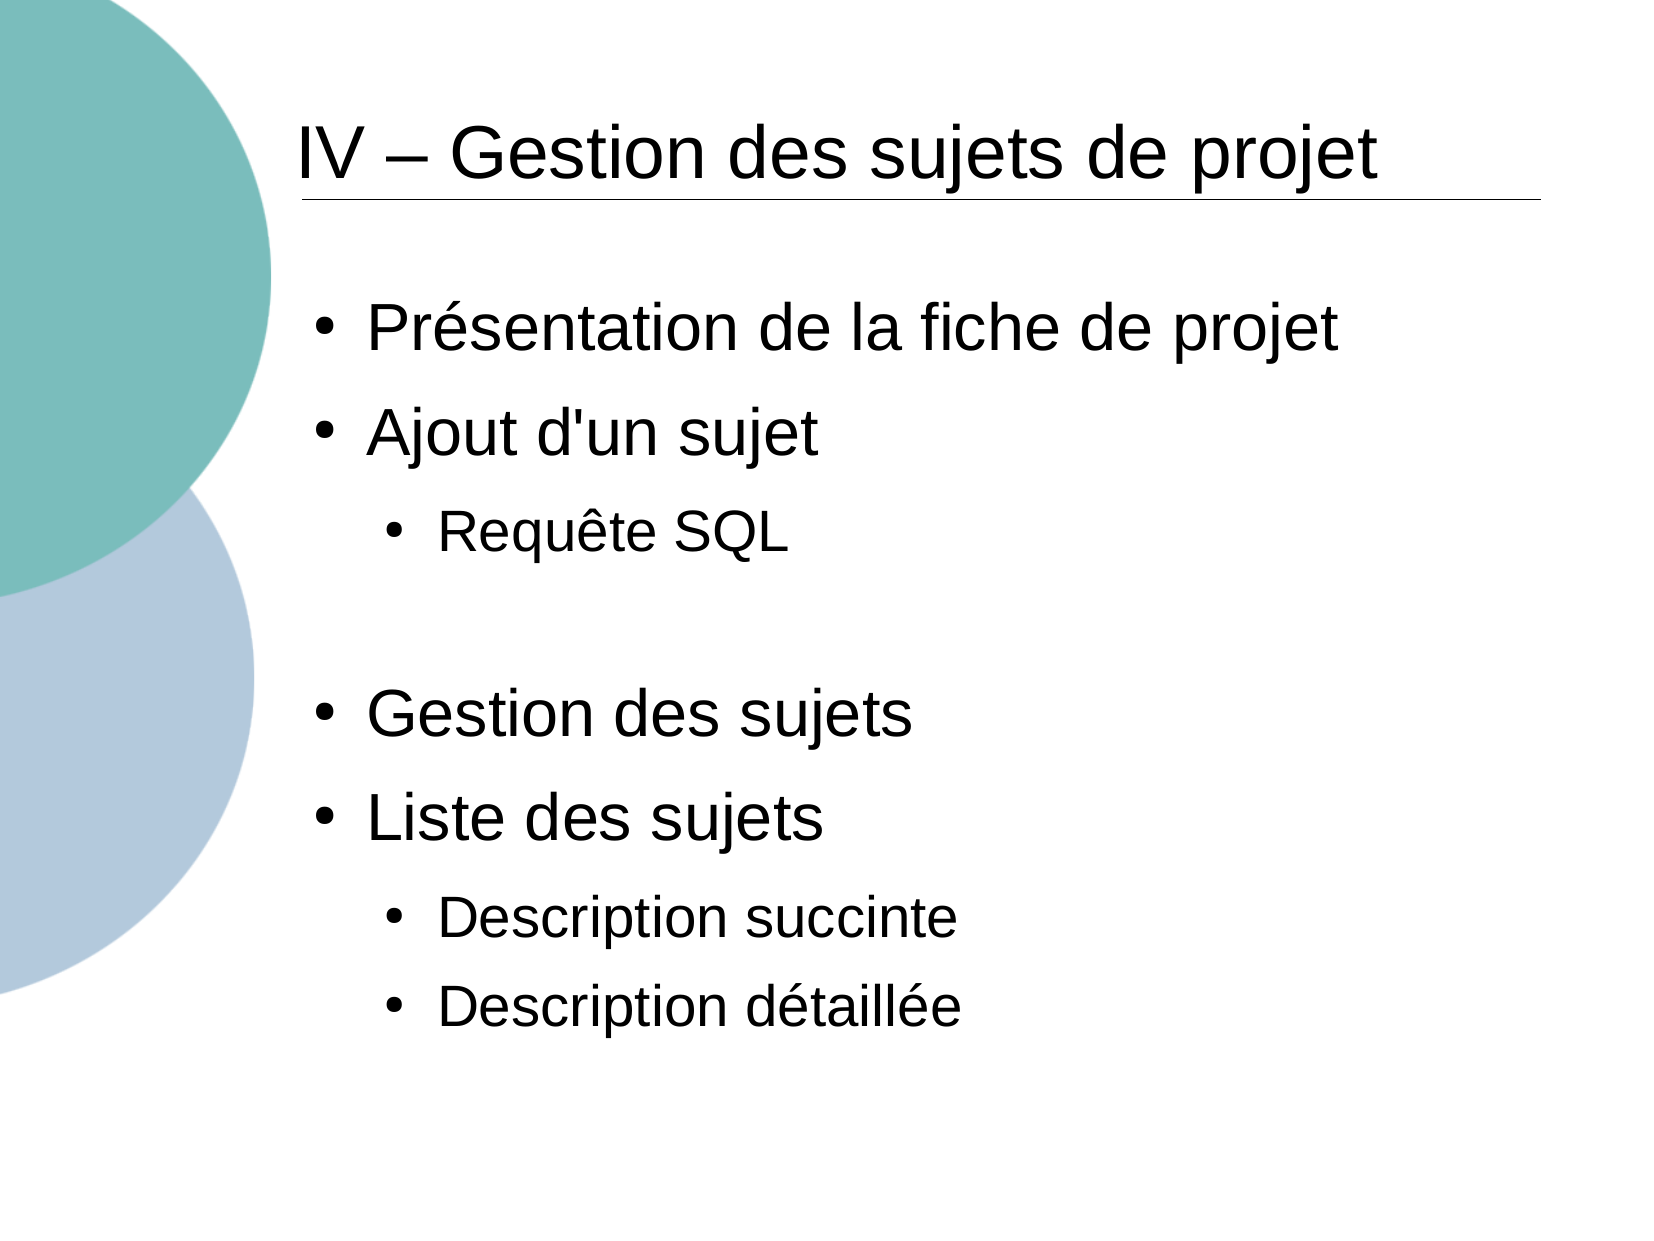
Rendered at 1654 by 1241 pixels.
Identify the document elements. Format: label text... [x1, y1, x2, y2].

list Présentation de la fiche de projet Ajout d'un sujet Requête SQL Gestion des sujets Liste des sujets Description succinte Description détaillée [295, 290, 1571, 1094]
table_header [302, 200, 1541, 257]
title IV – Gestion des sujets de projet [295, 49, 1571, 257]
picture [0, 0, 1654, 1241]
